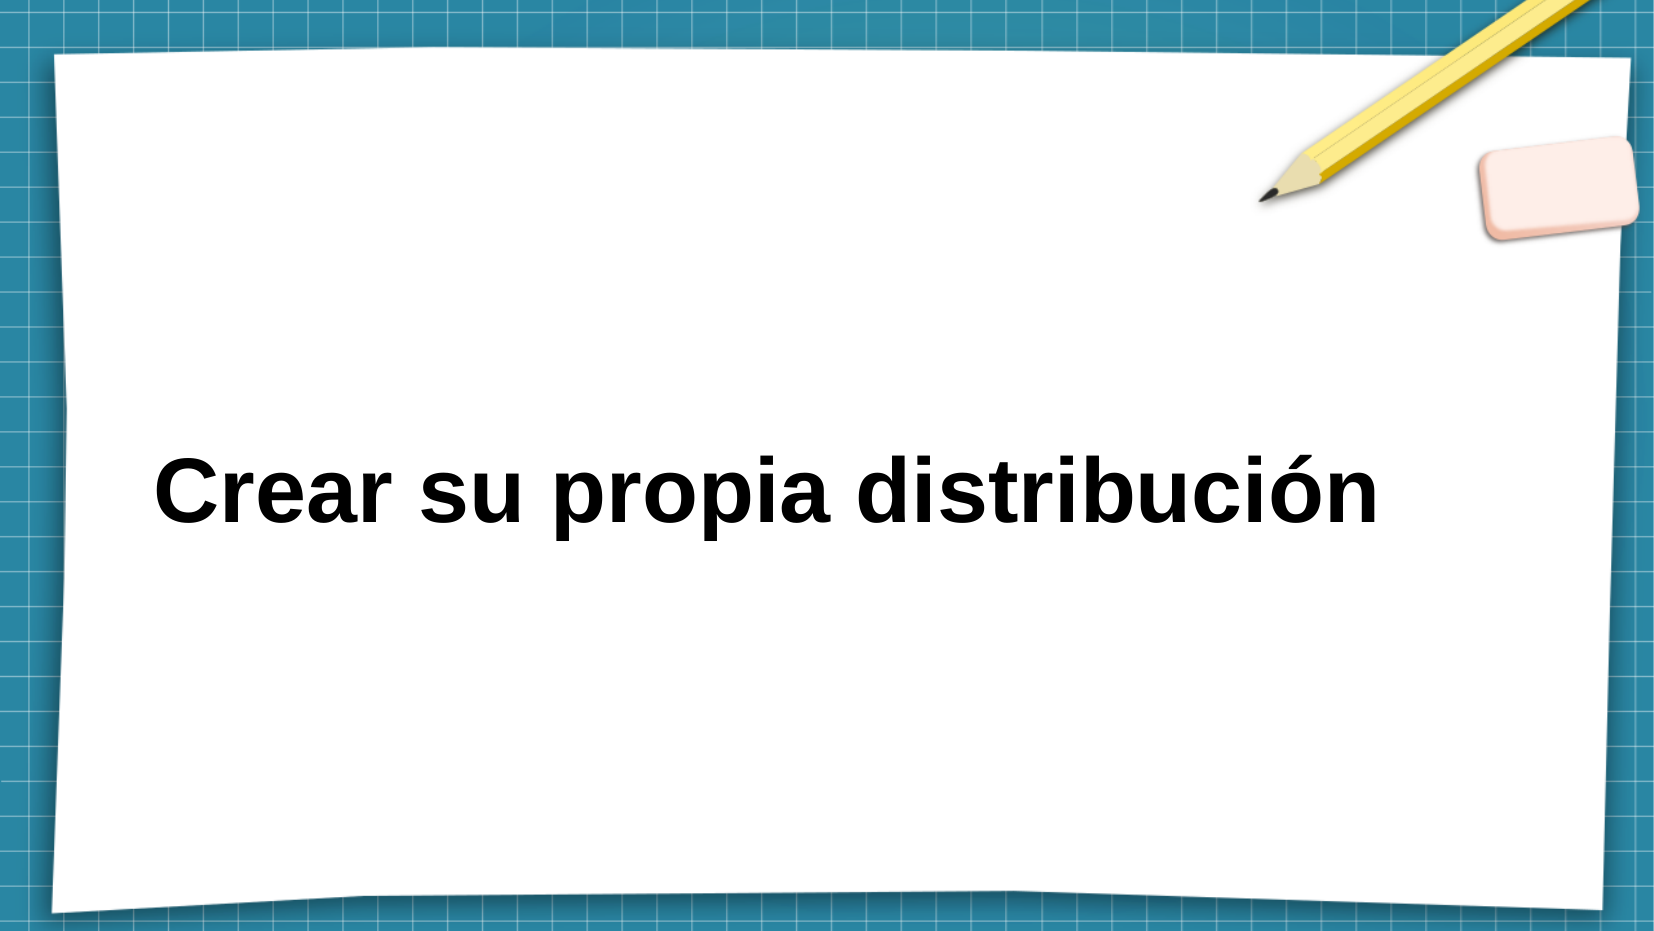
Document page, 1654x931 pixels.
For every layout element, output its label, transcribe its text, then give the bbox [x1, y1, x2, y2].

picture [0, 0, 1654, 931]
title Crear su propia distribución [118, 184, 1418, 798]
